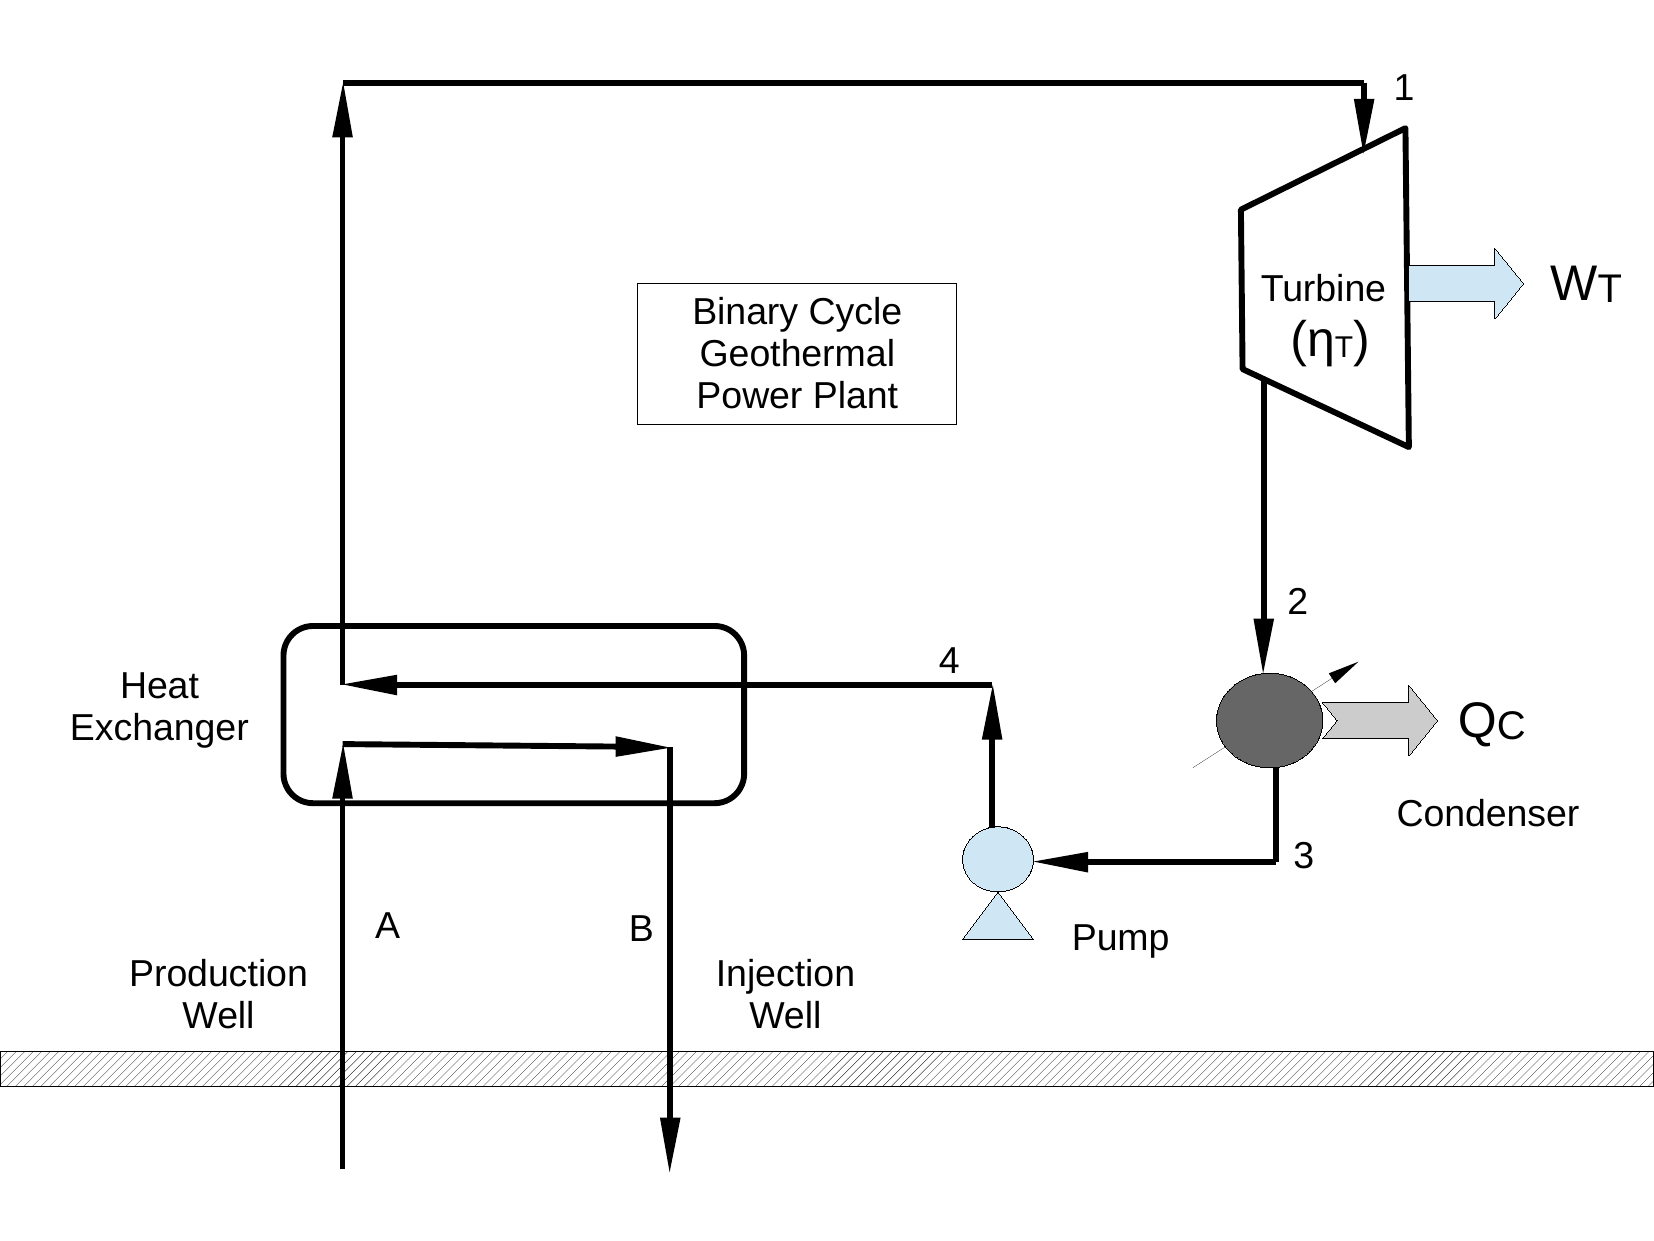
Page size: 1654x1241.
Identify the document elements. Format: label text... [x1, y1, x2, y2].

text_box Pump [1057, 909, 1185, 967]
text_box B [614, 899, 669, 957]
text_box Condenser [1381, 785, 1595, 843]
text_box 4 [924, 631, 975, 689]
text_box [0, 1051, 340, 1087]
text_box [673, 1051, 1654, 1087]
text_box (ηT) [1275, 304, 1385, 378]
text_box [962, 826, 1034, 940]
text_box Turbine [1246, 259, 1401, 317]
text_box [283, 625, 745, 804]
text_box A [360, 897, 415, 955]
text_box [1322, 685, 1438, 756]
text_box 2 [1272, 572, 1323, 630]
text_box Binary Cycle Geothermal Power Plant [637, 283, 957, 425]
text_box QC [1443, 685, 1541, 764]
text_box 1 [1378, 59, 1430, 116]
text_box 3 [1278, 826, 1329, 884]
text_box [1216, 673, 1323, 768]
text_box WT [1535, 248, 1637, 327]
text_box [1240, 128, 1524, 448]
text_box Heat Exchanger [47, 657, 272, 756]
text_box [345, 1051, 667, 1087]
text_box Injection Well [673, 944, 898, 1044]
text_box [345, 625, 745, 683]
text_box Production Well [106, 944, 331, 1044]
text_box [345, 748, 667, 804]
